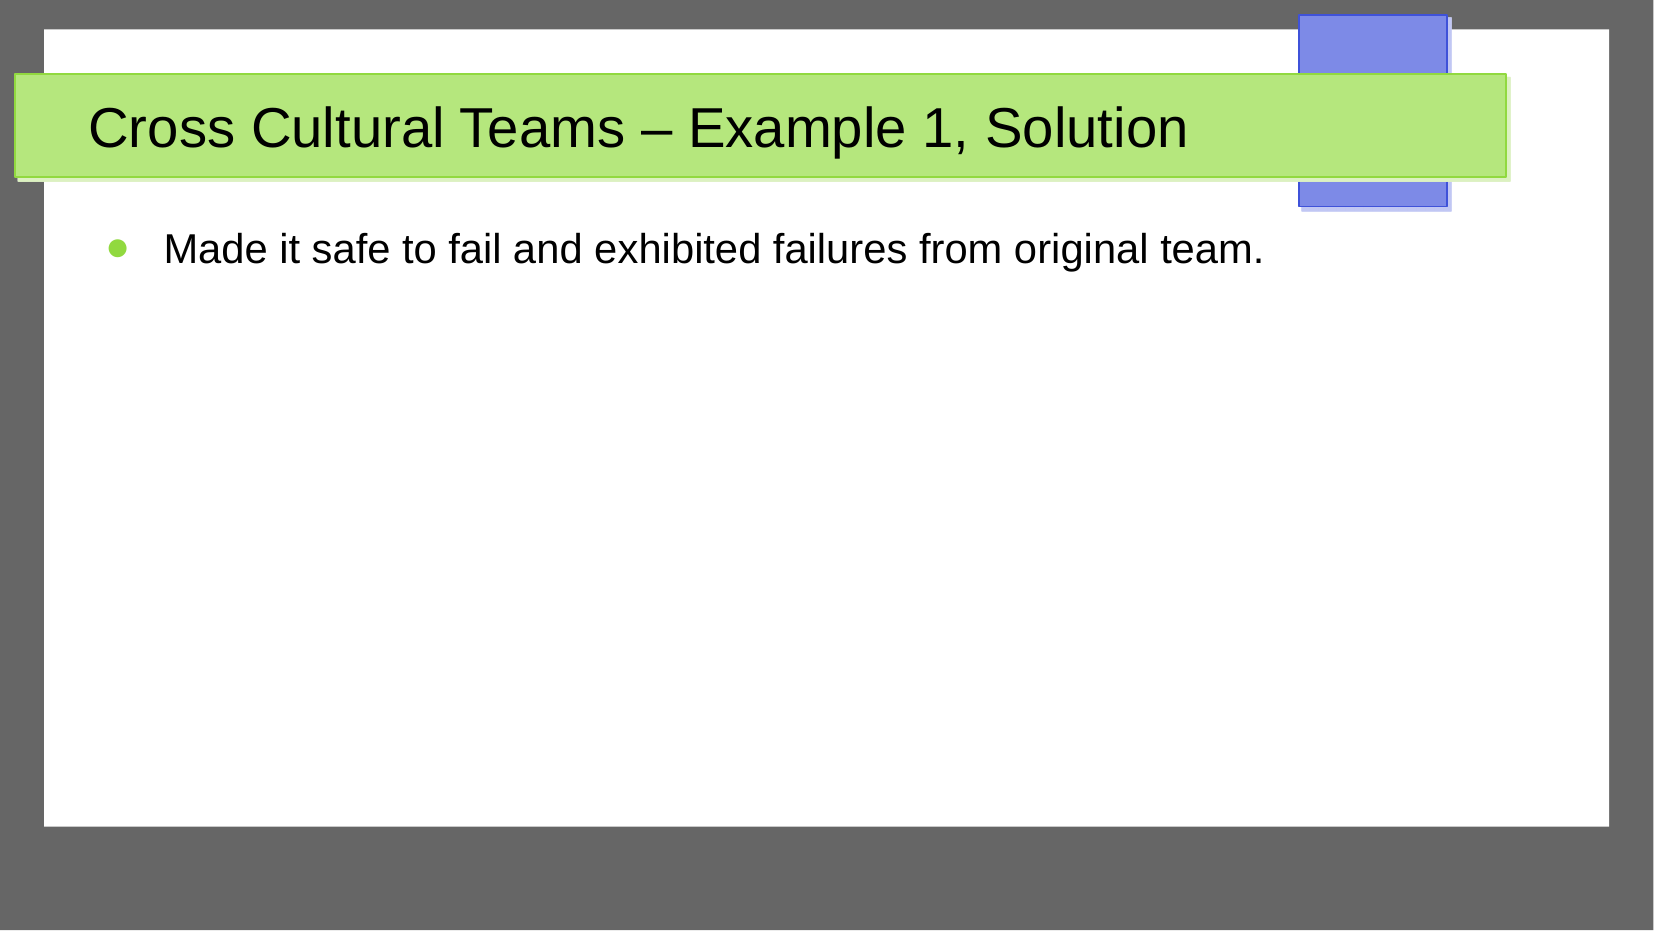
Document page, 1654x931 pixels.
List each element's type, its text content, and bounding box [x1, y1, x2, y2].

text_box Cross Cultural Teams – Example 1, Solution [88, 73, 1506, 178]
text_box Made it safe to fail and exhibited failures from original team. [88, 221, 1565, 812]
